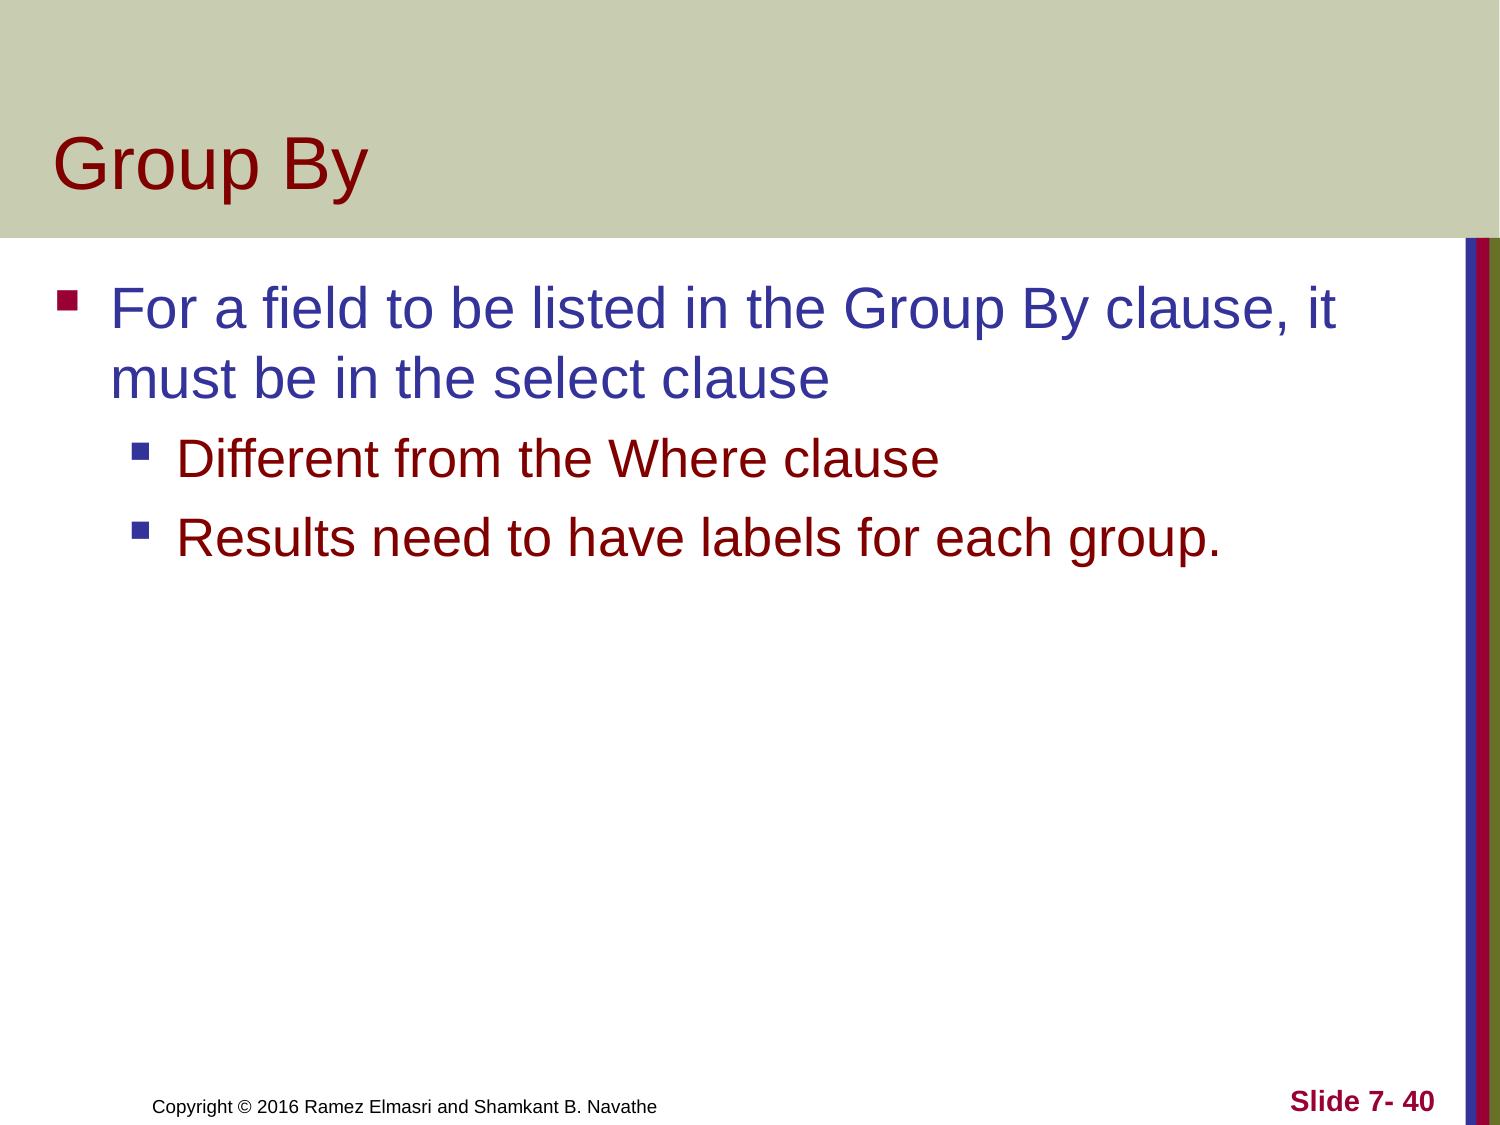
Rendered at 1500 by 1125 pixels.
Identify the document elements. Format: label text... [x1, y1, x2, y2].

text_box Slide 7- <number> [1137, 1050, 1450, 1125]
list For a field to be listed in the Group By clause, it must be in the select clause Different from the Where clause Results need to have labels for each group. [39, 262, 1400, 1013]
title Group By [37, 49, 1317, 213]
